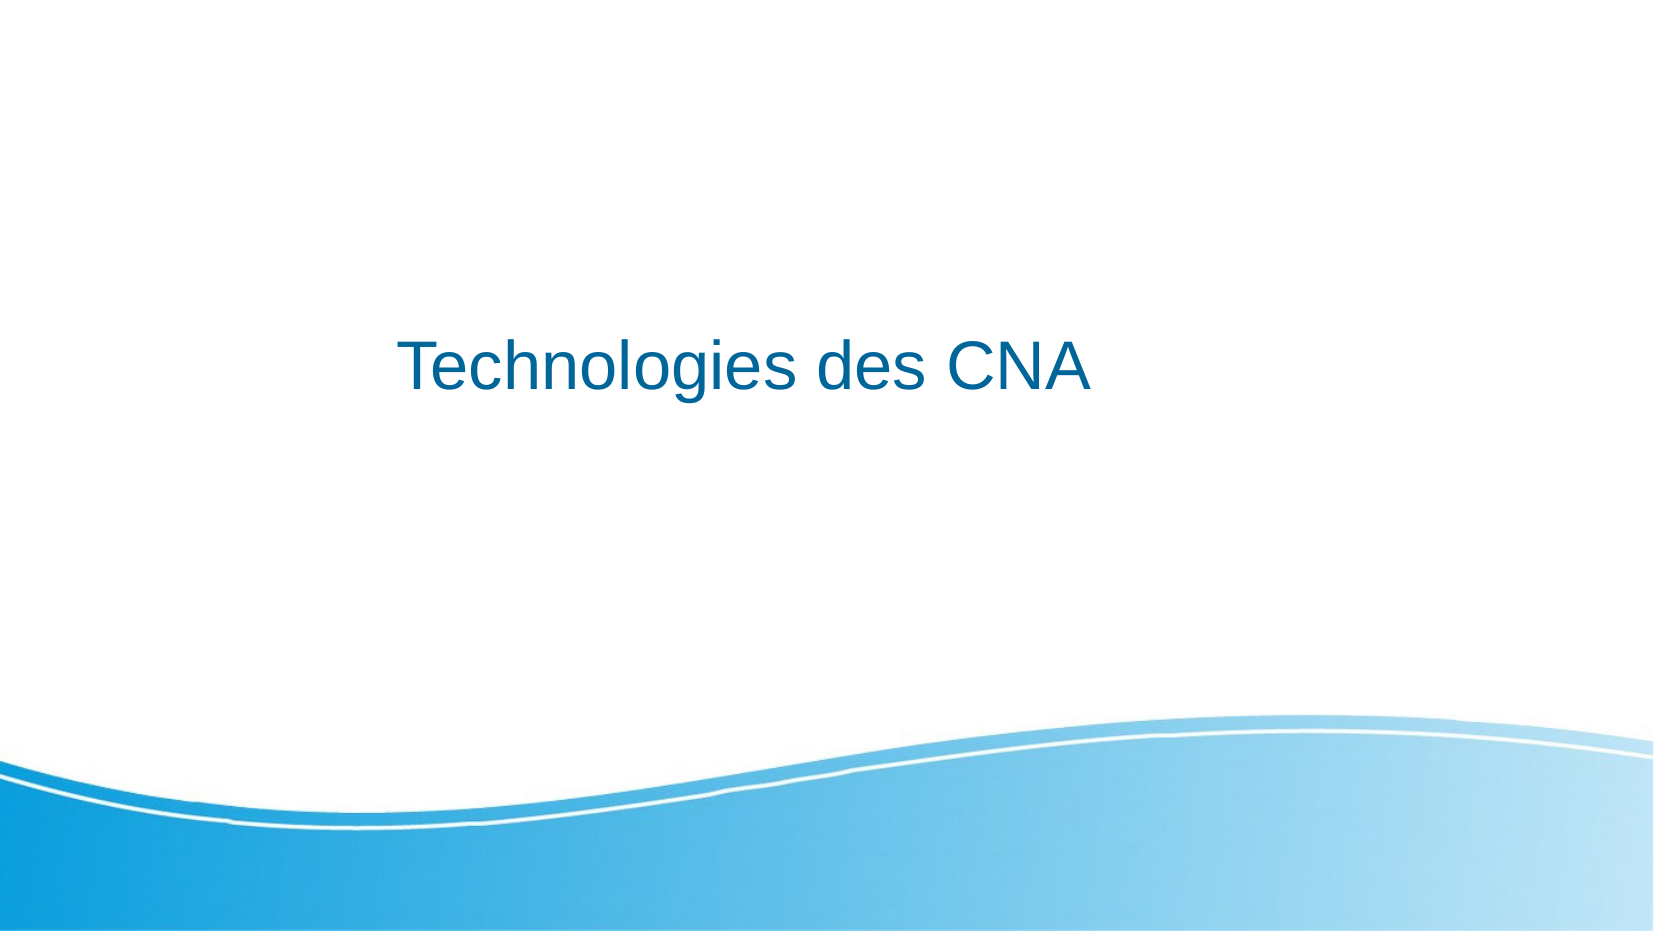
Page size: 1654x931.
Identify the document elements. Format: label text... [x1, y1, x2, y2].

picture [0, 714, 1654, 931]
title Technologies des CNA [0, 288, 1489, 444]
